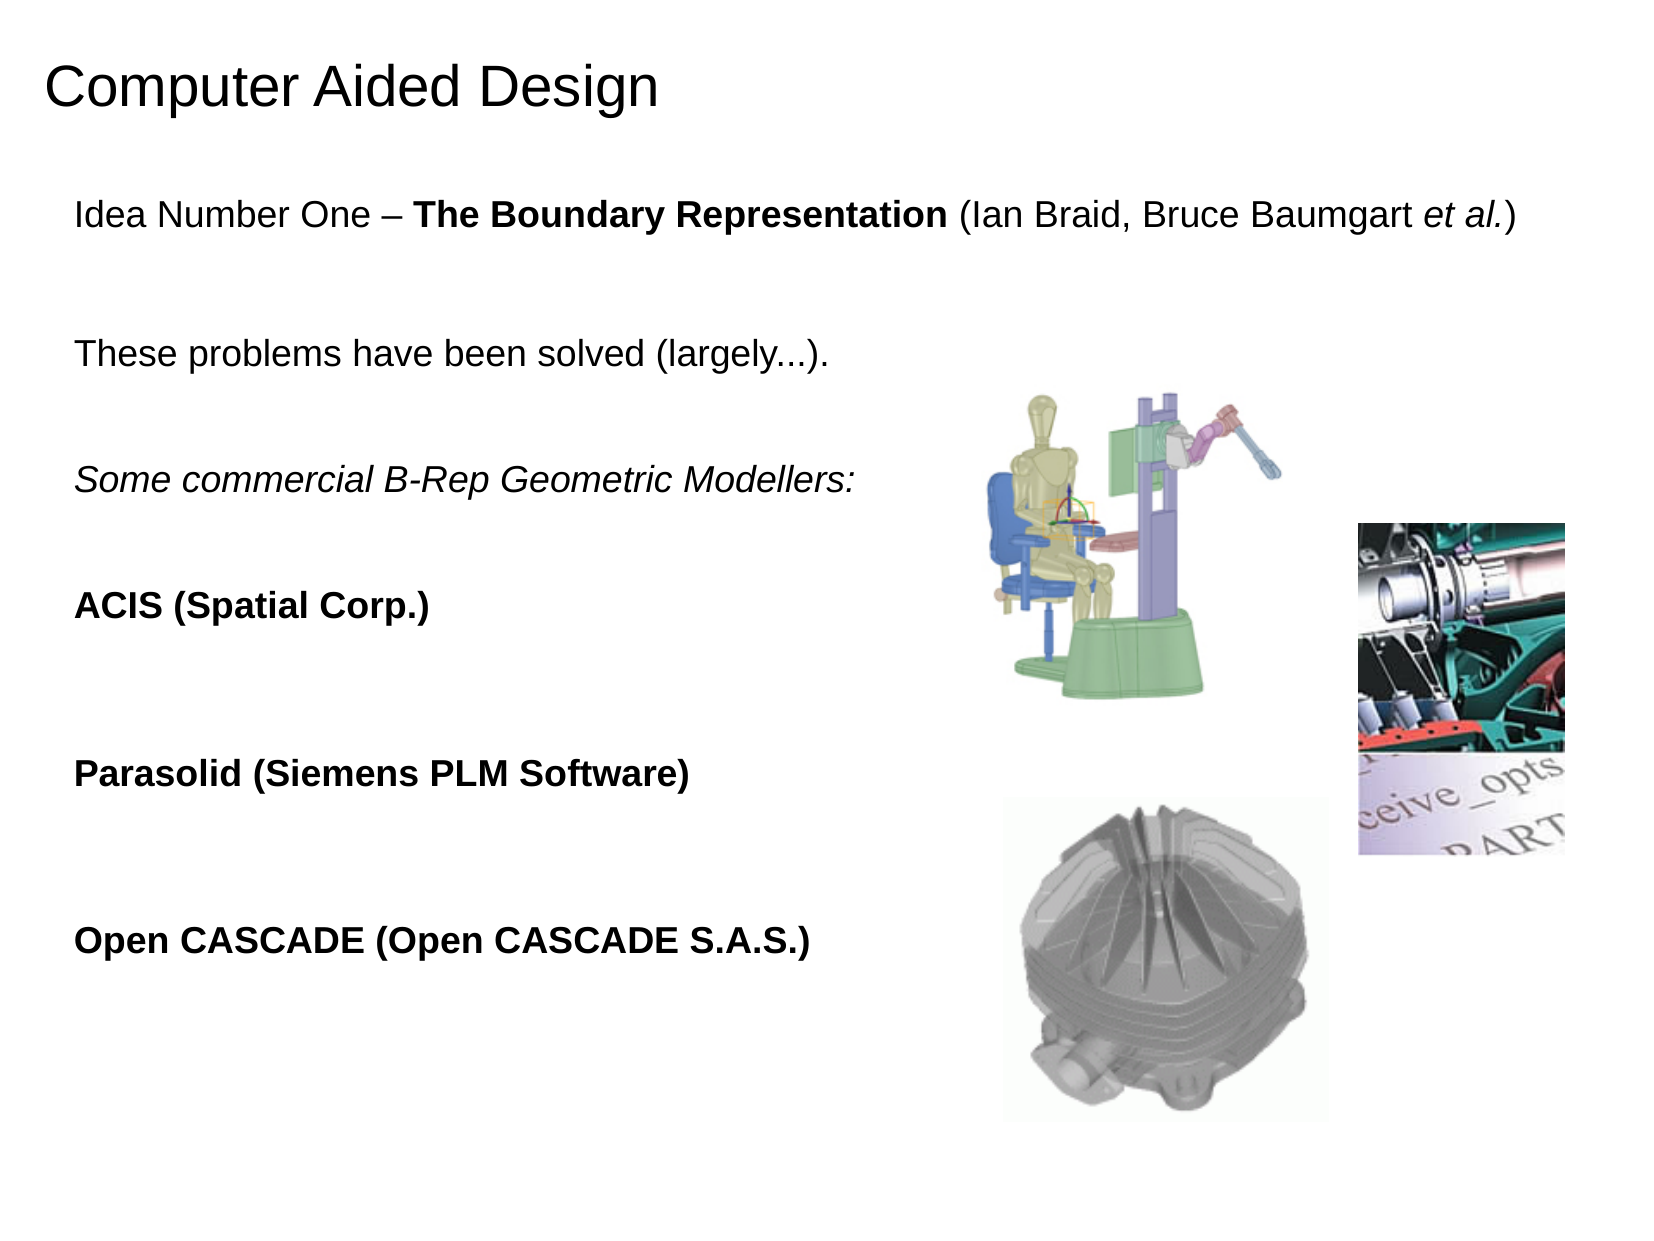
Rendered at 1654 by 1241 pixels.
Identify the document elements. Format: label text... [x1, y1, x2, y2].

text_box Computer Aided Design [29, 46, 1625, 135]
picture [1003, 797, 1329, 1123]
picture [944, 383, 1308, 706]
text_box Idea Number One – The Boundary Representation (Ian Braid, Bruce Baumgart et al.) [59, 186, 1625, 250]
picture [1358, 523, 1565, 857]
text_box These problems have been solved (largely...). Some commercial B-Rep Geometric Modellers: ACIS (Spatial Corp.) Parasolid (Siemens PLM Software) Open CASCADE (Open CASCADE S.A.S.) [59, 324, 1300, 1241]
